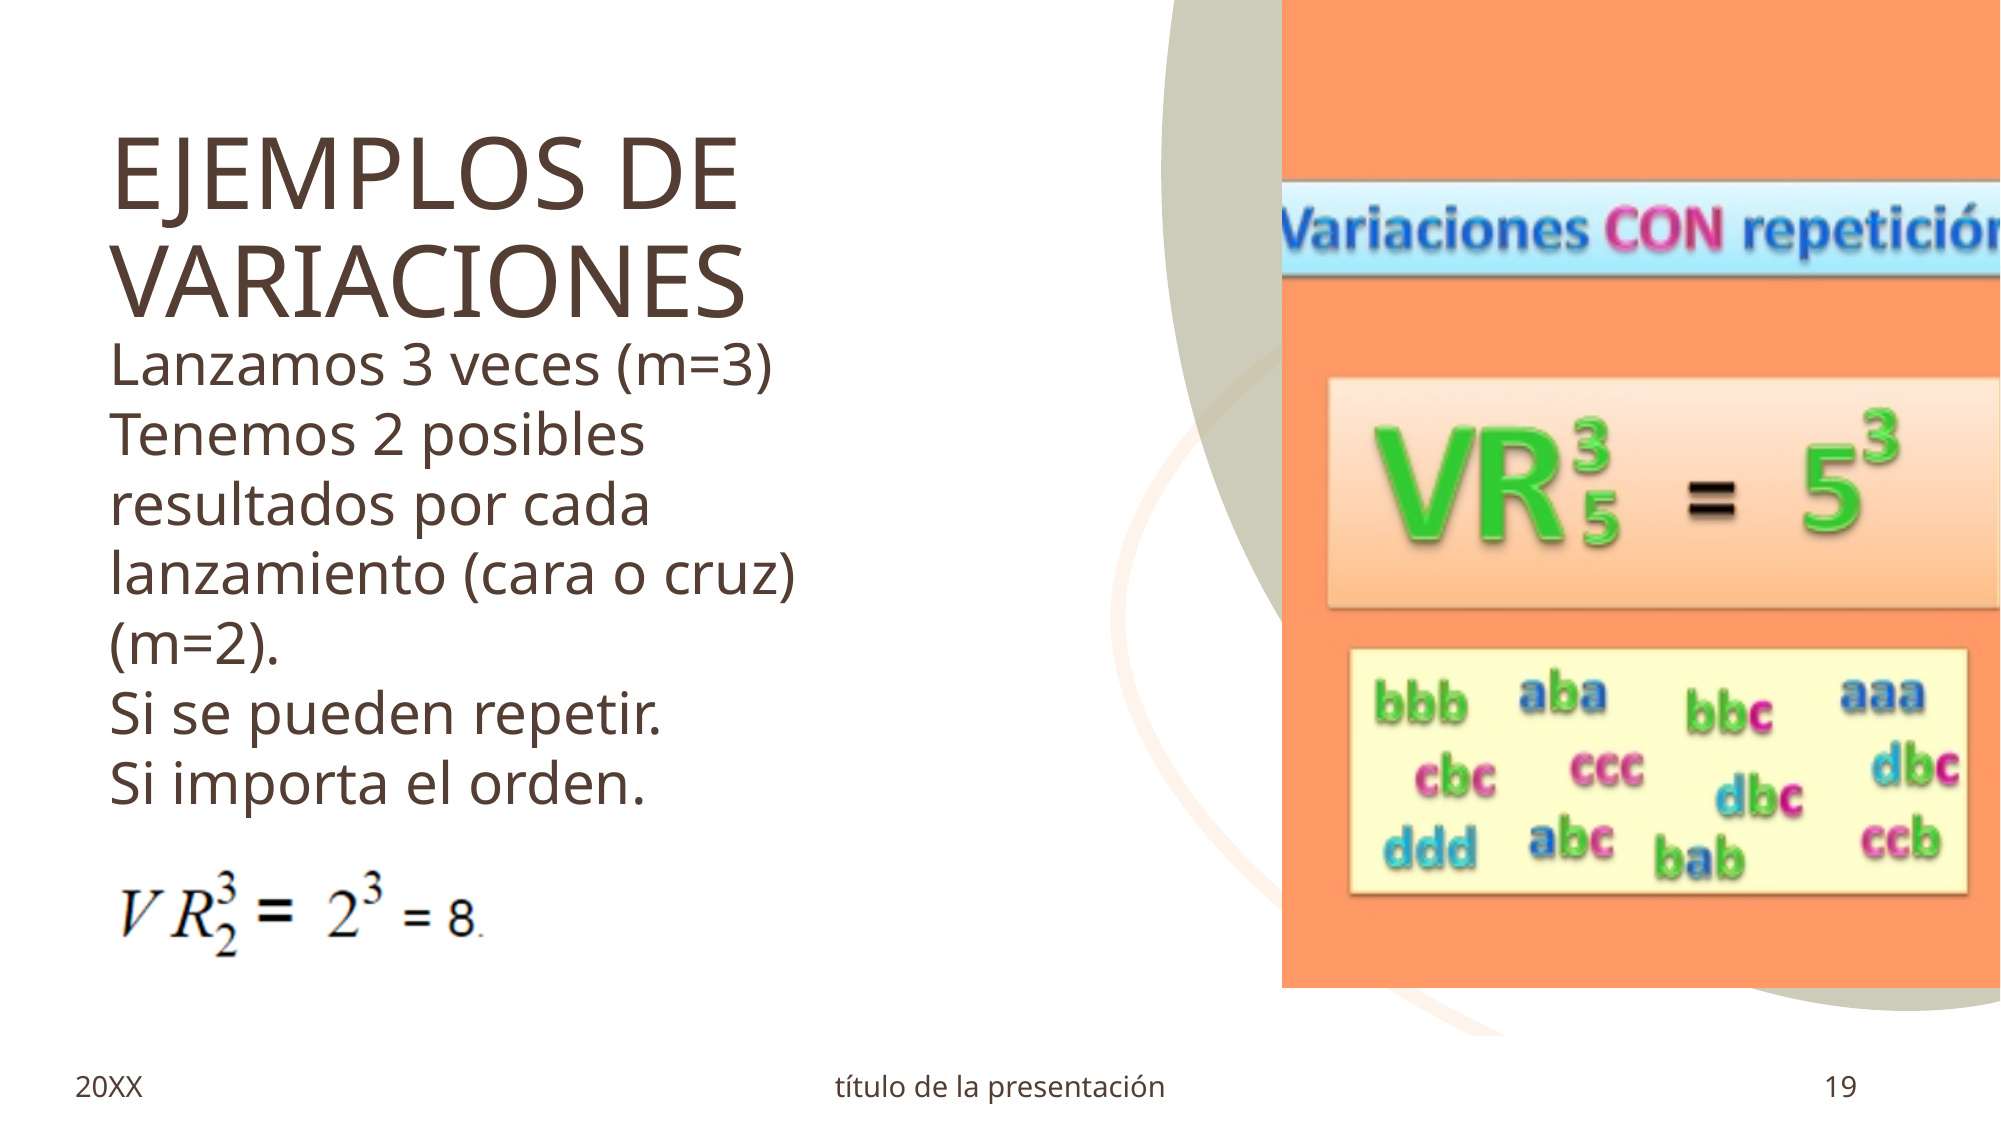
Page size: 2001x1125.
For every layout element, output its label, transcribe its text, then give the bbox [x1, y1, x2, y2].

picture [1282, 0, 2000, 988]
title EJEMPLOS DE VARIACIONES [94, 115, 1162, 227]
slide_number 20XX [60, 1060, 222, 1112]
footer título de la presentación [718, 1060, 1283, 1112]
list Lanzamos 3 veces (m=3) Tenemos 2 posibles resultados por cada lanzamiento (cara o cruz) (m=2). Si se pueden repetir. Si importa el orden. [94, 319, 845, 988]
slide_number 19 [1808, 1060, 1971, 1112]
picture [110, 824, 511, 1000]
